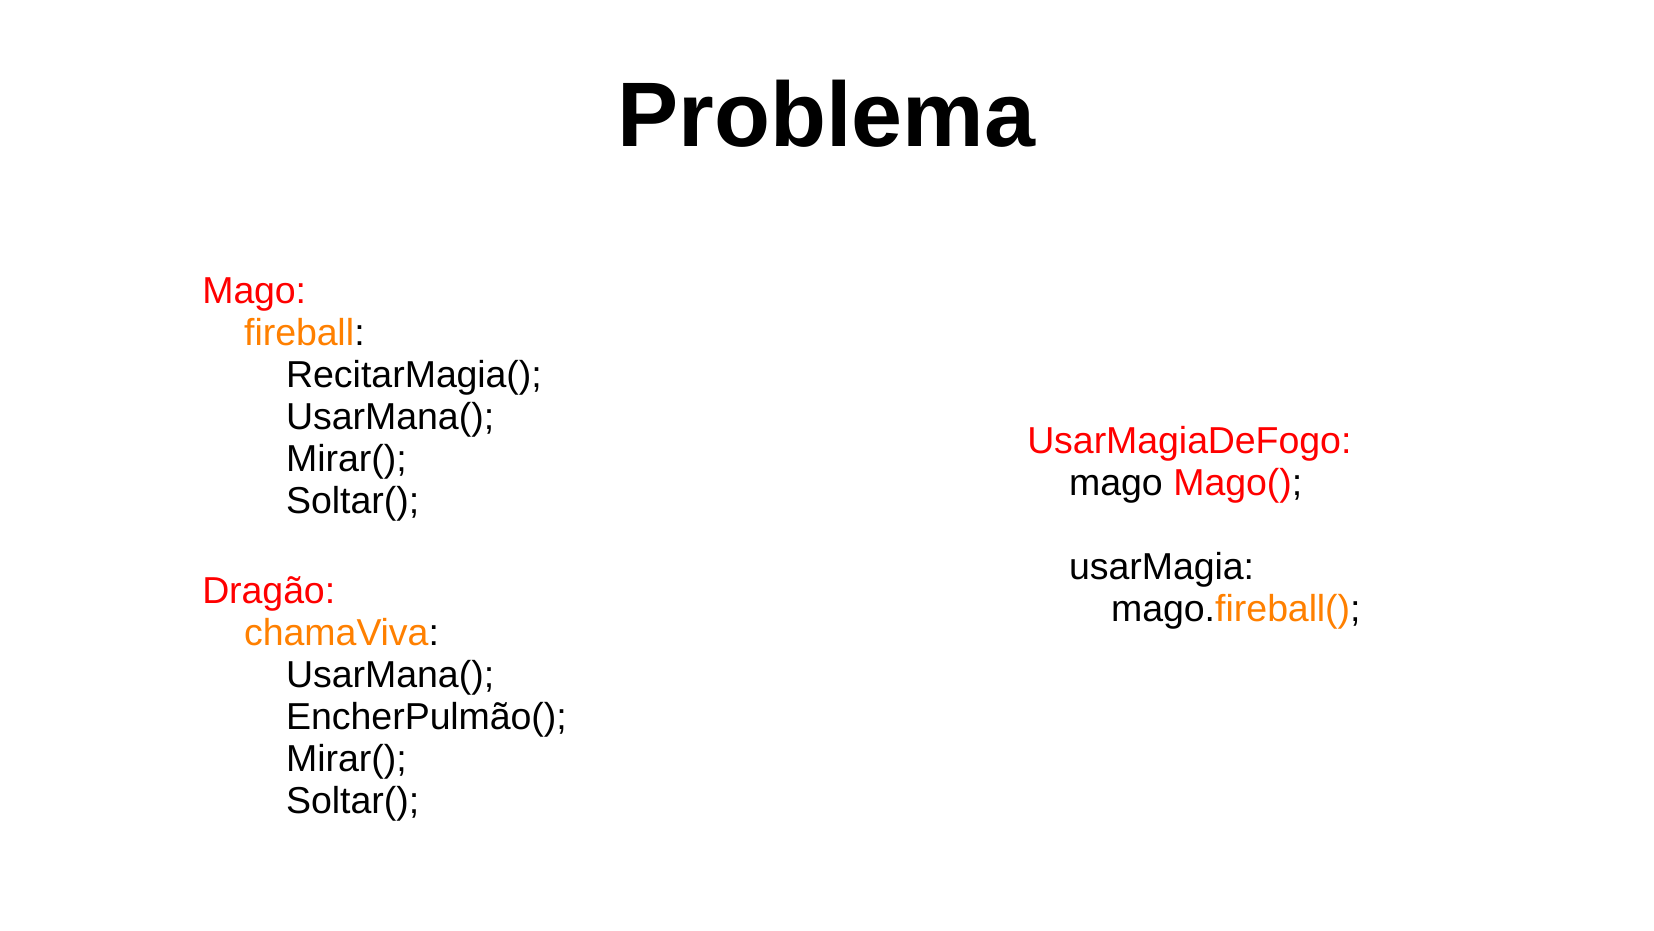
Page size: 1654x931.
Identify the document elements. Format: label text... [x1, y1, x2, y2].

text_box UsarMagiaDeFogo: mago Mago(); usarMagia: mago.fireball(); [1012, 412, 1376, 638]
text_box Dragão: chamaViva: UsarMana(); EncherPulmão(); Mirar(); Soltar(); [187, 562, 596, 830]
text_box Mago: fireball: RecitarMagia(); UsarMana(); Mirar(); Soltar(); [187, 262, 596, 530]
title Problema [82, 37, 1571, 193]
